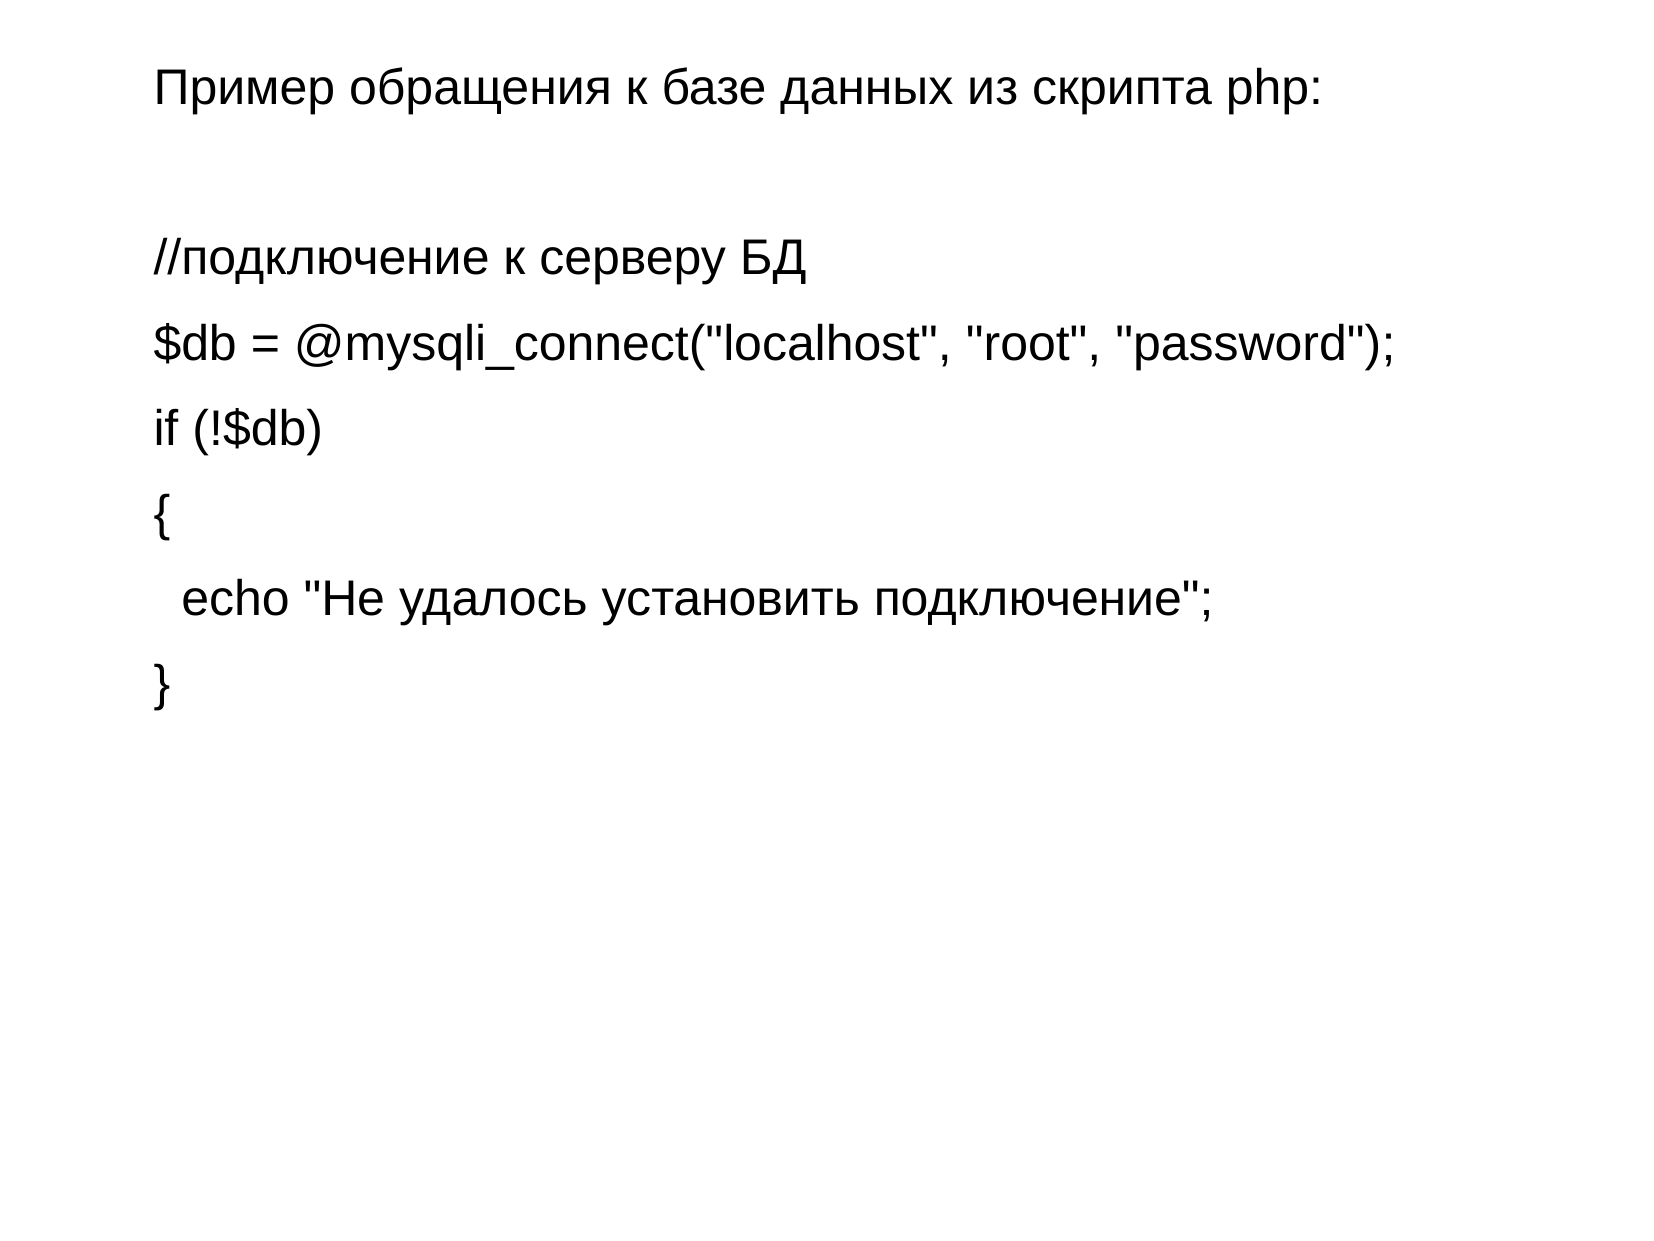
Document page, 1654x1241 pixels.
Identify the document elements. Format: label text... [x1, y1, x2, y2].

list Пример обращения к базе данных из скрипта php: //подключение к серверу БД $db = @mysqli_connect("localhost", "root", "password"); if (!$db) { echo "Не удалось установить подключение"; } [82, 59, 1571, 1109]
